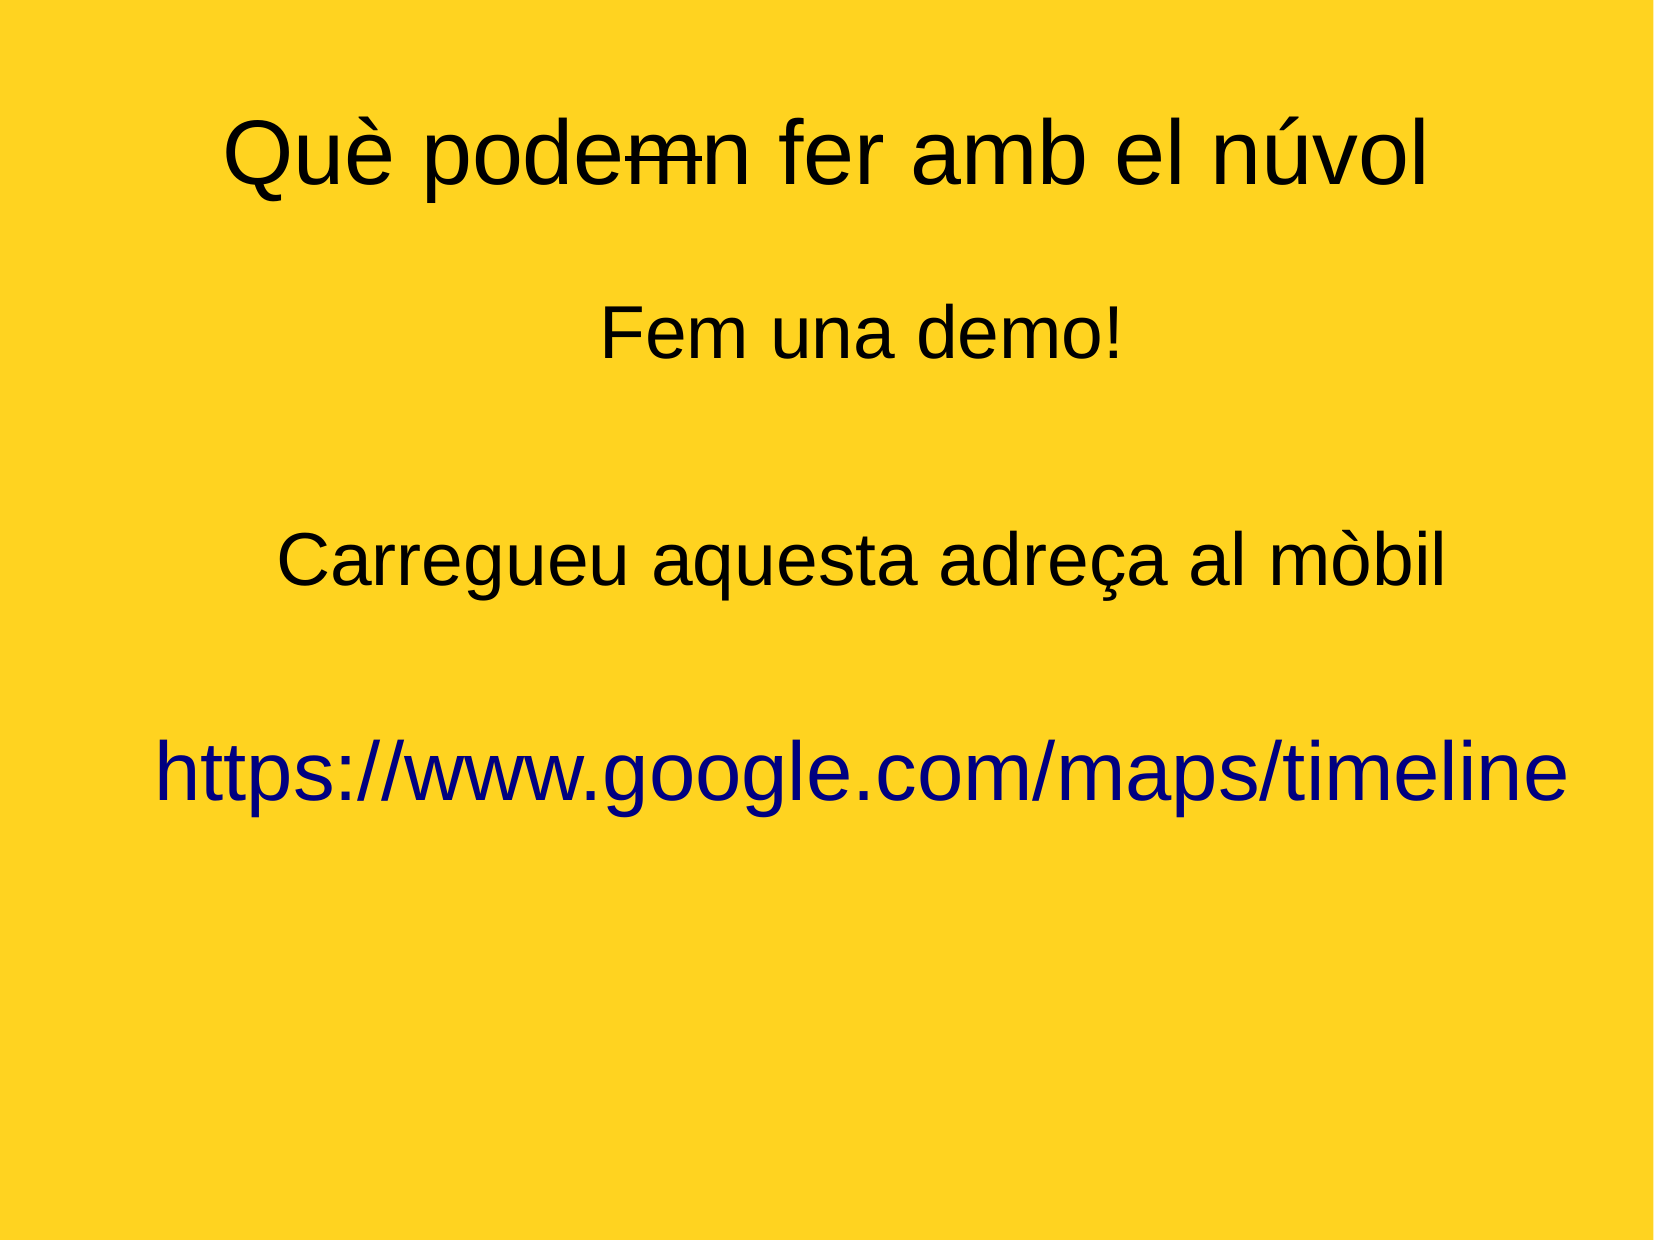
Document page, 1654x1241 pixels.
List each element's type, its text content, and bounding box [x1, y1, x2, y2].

title Què podemn fer amb el núvol [82, 49, 1571, 257]
list Fem una demo! Carregueu aquesta adreça al mòbil https://www.google.com/maps/timeline [82, 290, 1571, 1010]
